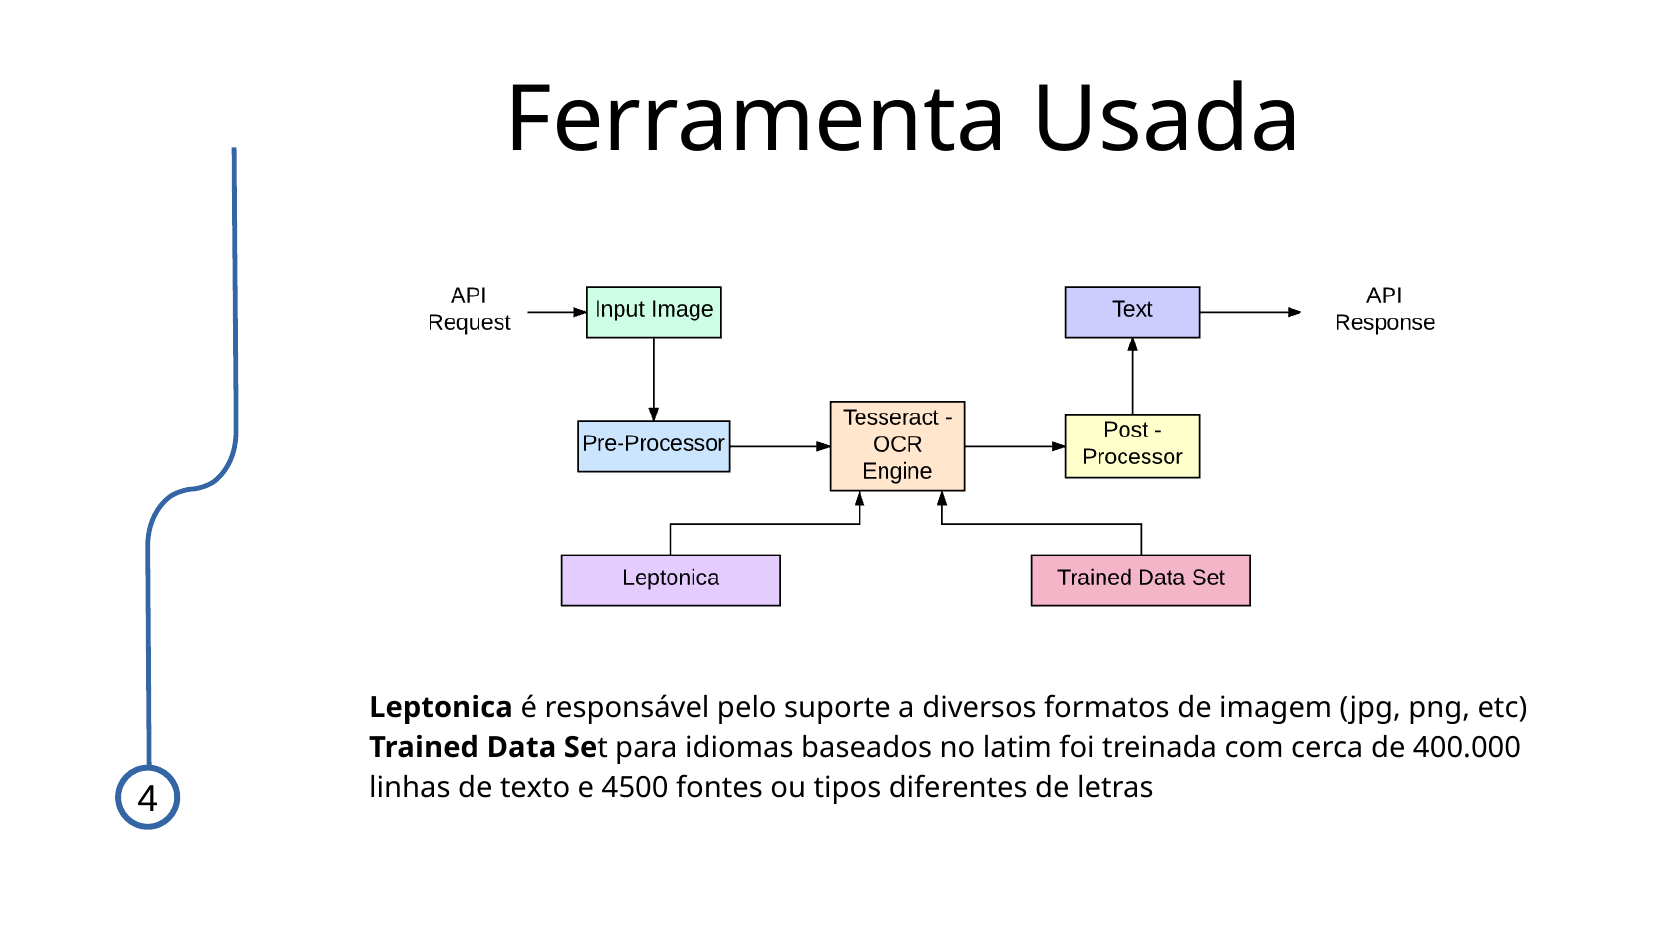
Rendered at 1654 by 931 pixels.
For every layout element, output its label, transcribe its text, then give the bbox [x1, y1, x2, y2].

picture [383, 236, 1477, 621]
text_box Leptonica é responsável pelo suporte a diversos formatos de imagem (jpg, png, etc) Trained Data Set para idiomas baseados no latim foi treinada com cerca de 400.000 linhas de texto e 4500 fontes ou tipos diferentes de letras [354, 679, 1565, 859]
text_box 4 [118, 767, 178, 827]
title Ferramenta Usada [236, 28, 1571, 201]
